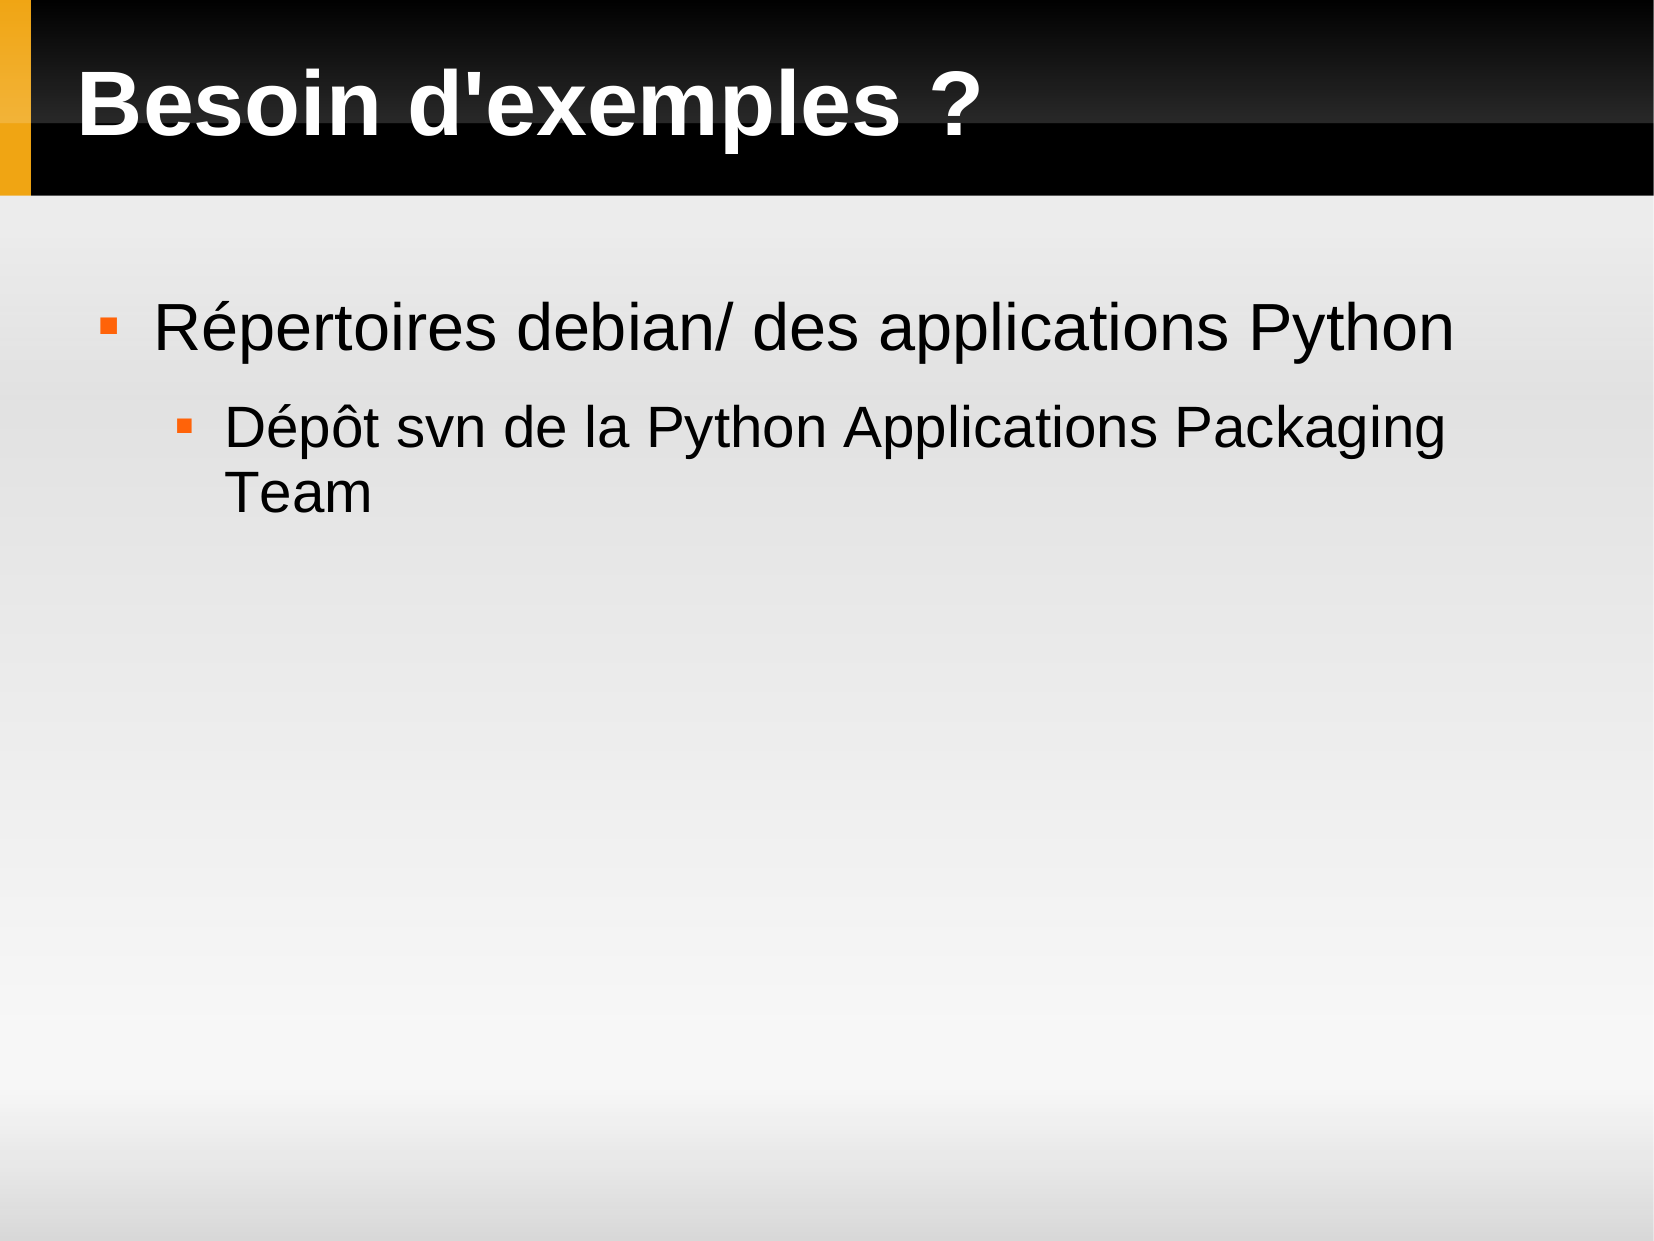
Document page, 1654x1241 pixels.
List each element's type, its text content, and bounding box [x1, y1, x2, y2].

title Besoin d'exemples ? [76, 0, 1565, 208]
picture [0, 0, 1654, 1241]
list Répertoires debian/ des applications Python Dépôt svn de la Python Applications Packaging Team [82, 290, 1571, 1109]
